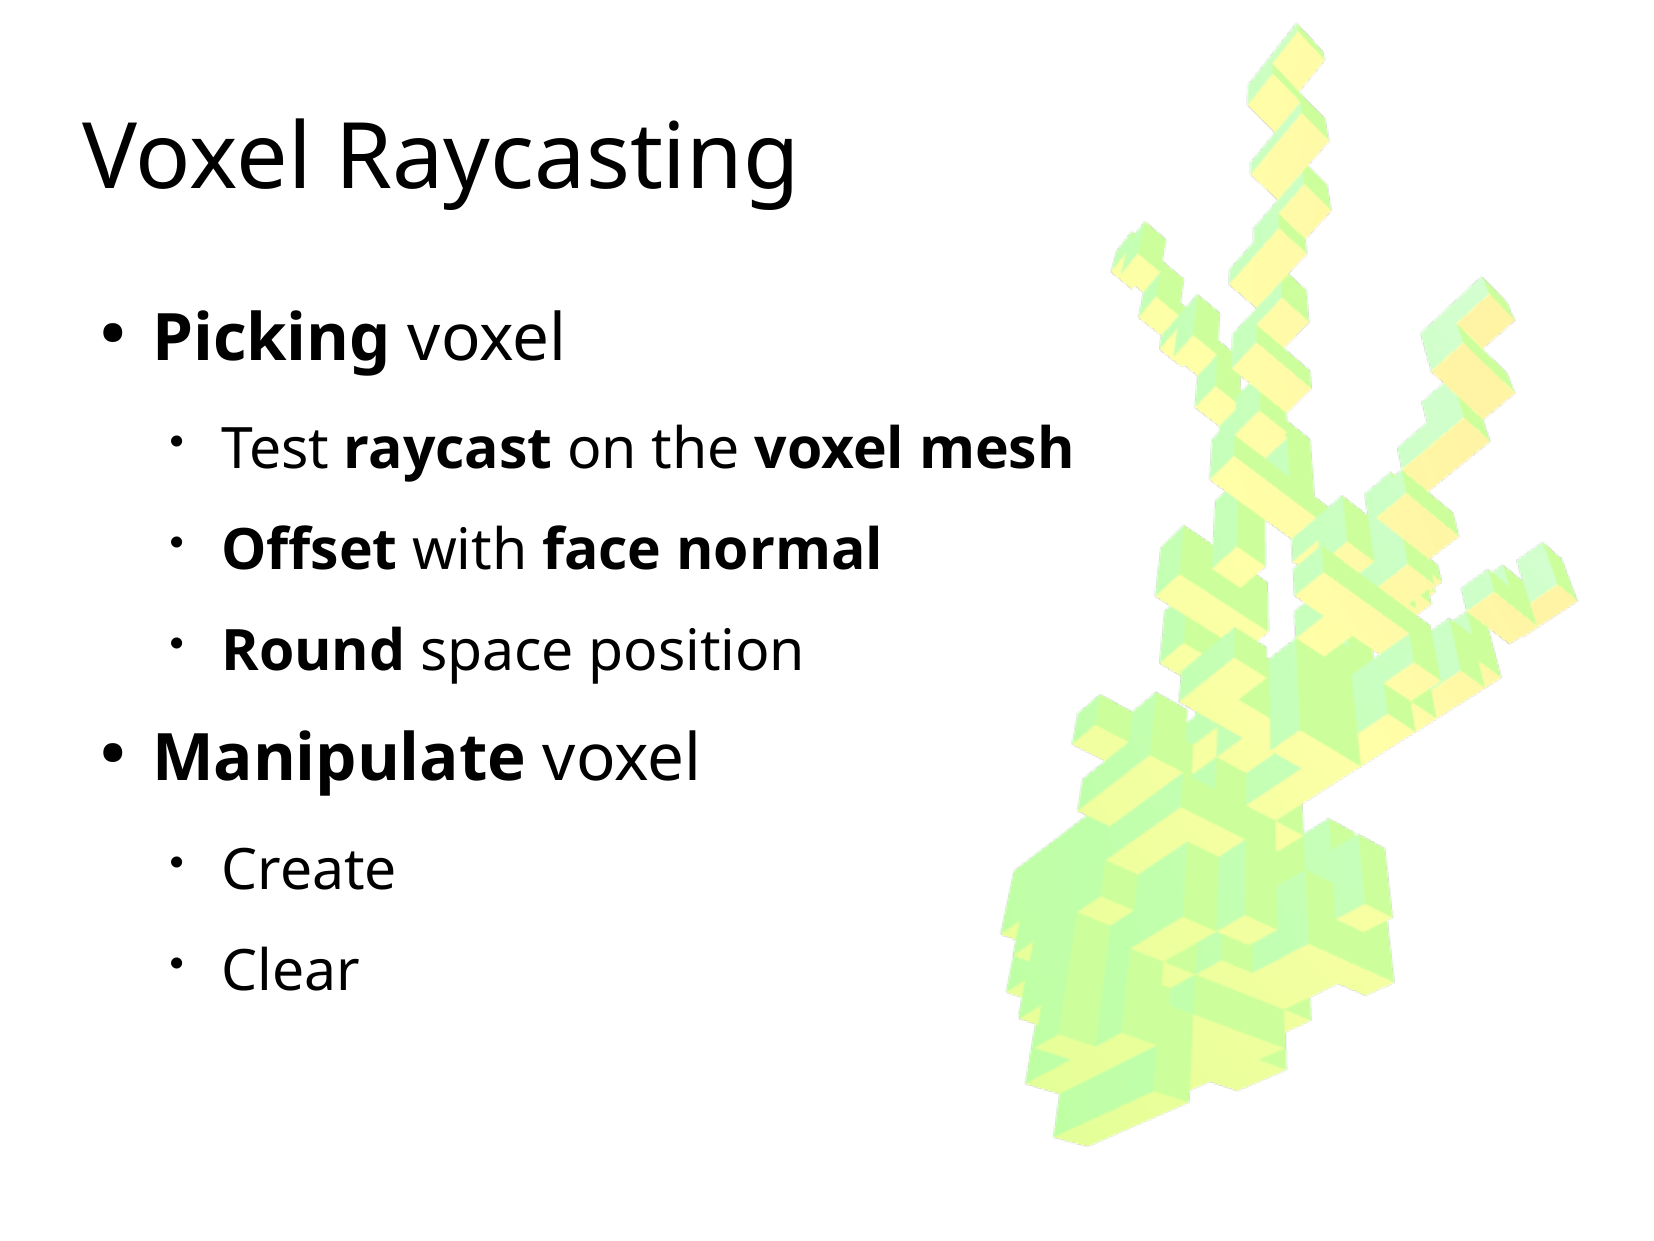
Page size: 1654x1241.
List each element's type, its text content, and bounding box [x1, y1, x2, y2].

picture [861, 0, 1630, 1217]
title Voxel Raycasting [82, 49, 861, 257]
list Picking voxel Test raycast on the voxel mesh Offset with face normal Round space position Manipulate voxel Create Clear [82, 290, 861, 1010]
